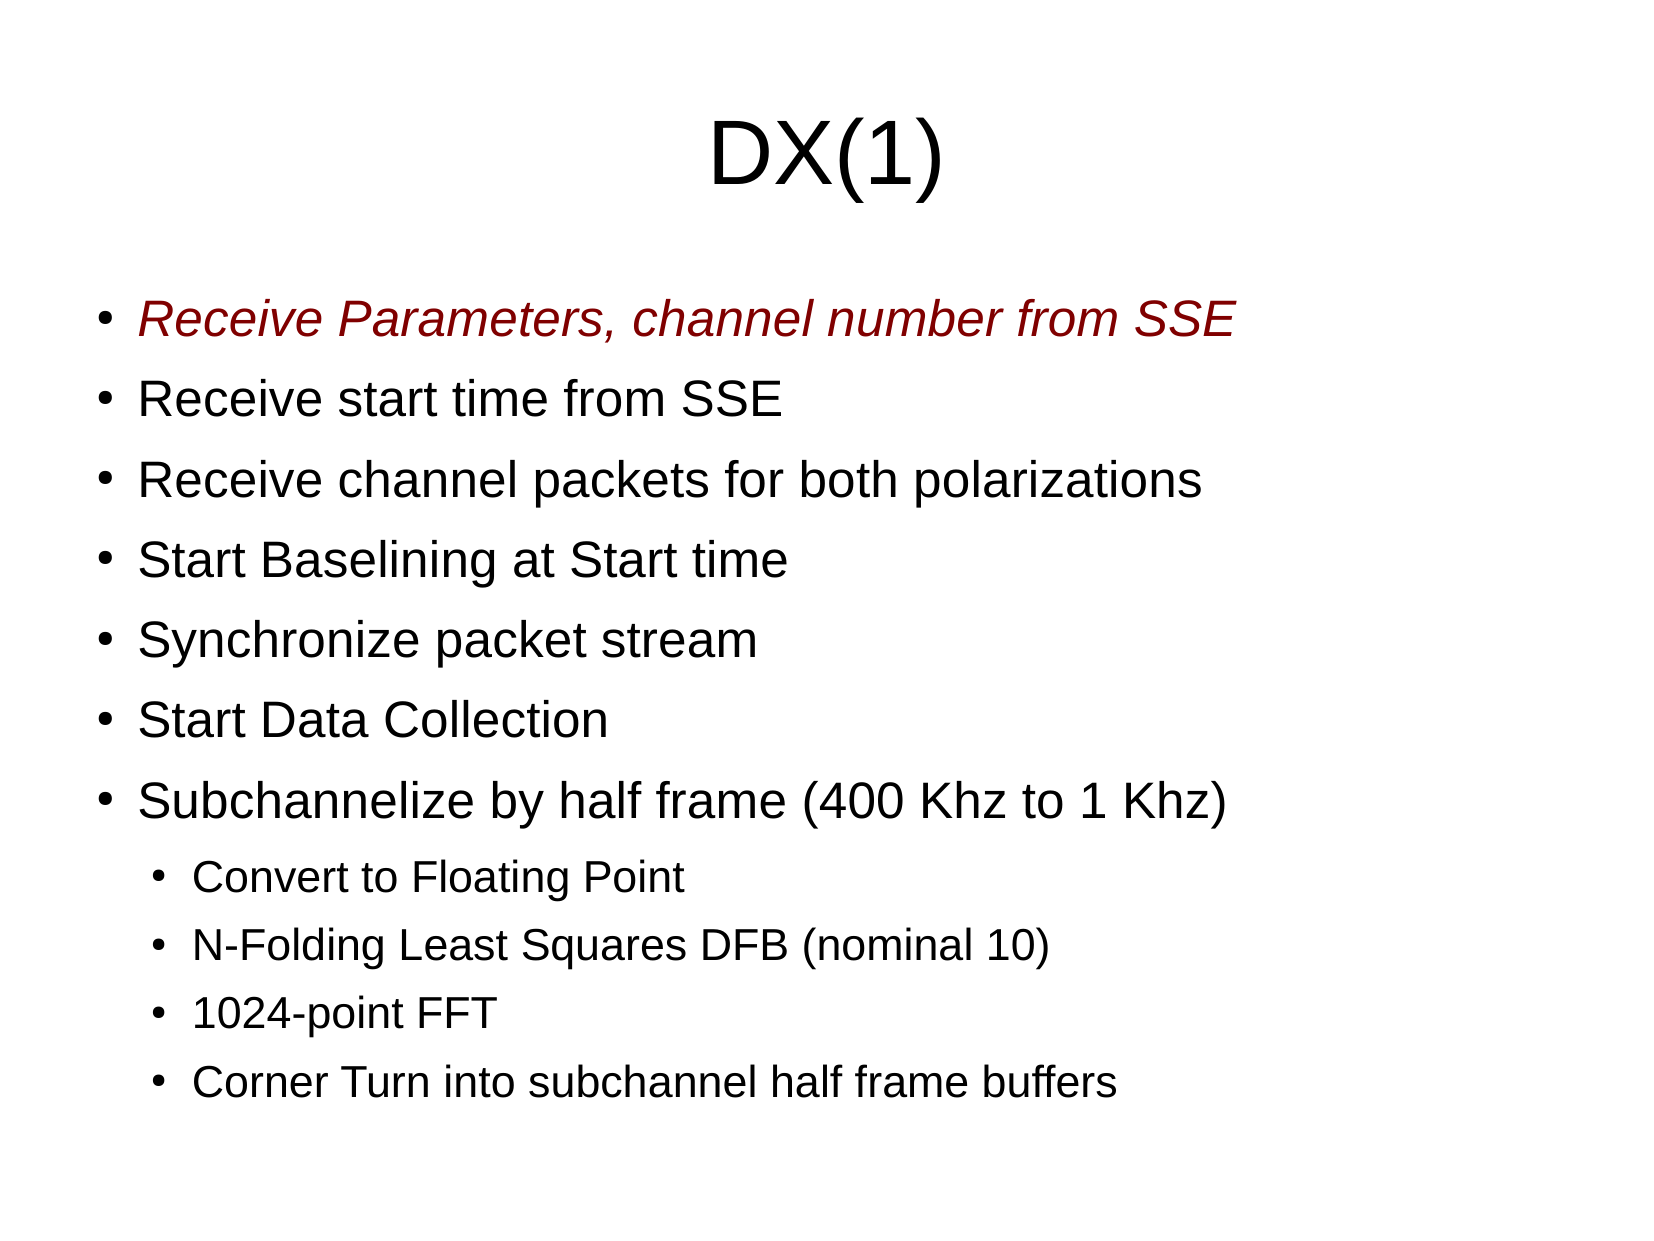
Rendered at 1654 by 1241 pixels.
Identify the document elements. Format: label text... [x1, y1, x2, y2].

title DX(1) [82, 56, 1571, 250]
list Receive Parameters, channel number from SSE Receive start time from SSE Receive channel packets for both polarizations Start Baselining at Start time Synchronize packet stream Start Data Collection Subchannelize by half frame (400 Khz to 1 Khz) Convert to Floating Point N-Folding Least Squares DFB (nominal 10) 1024-point FFT Corner Turn into subchannel half frame buffers [82, 290, 1571, 1109]
